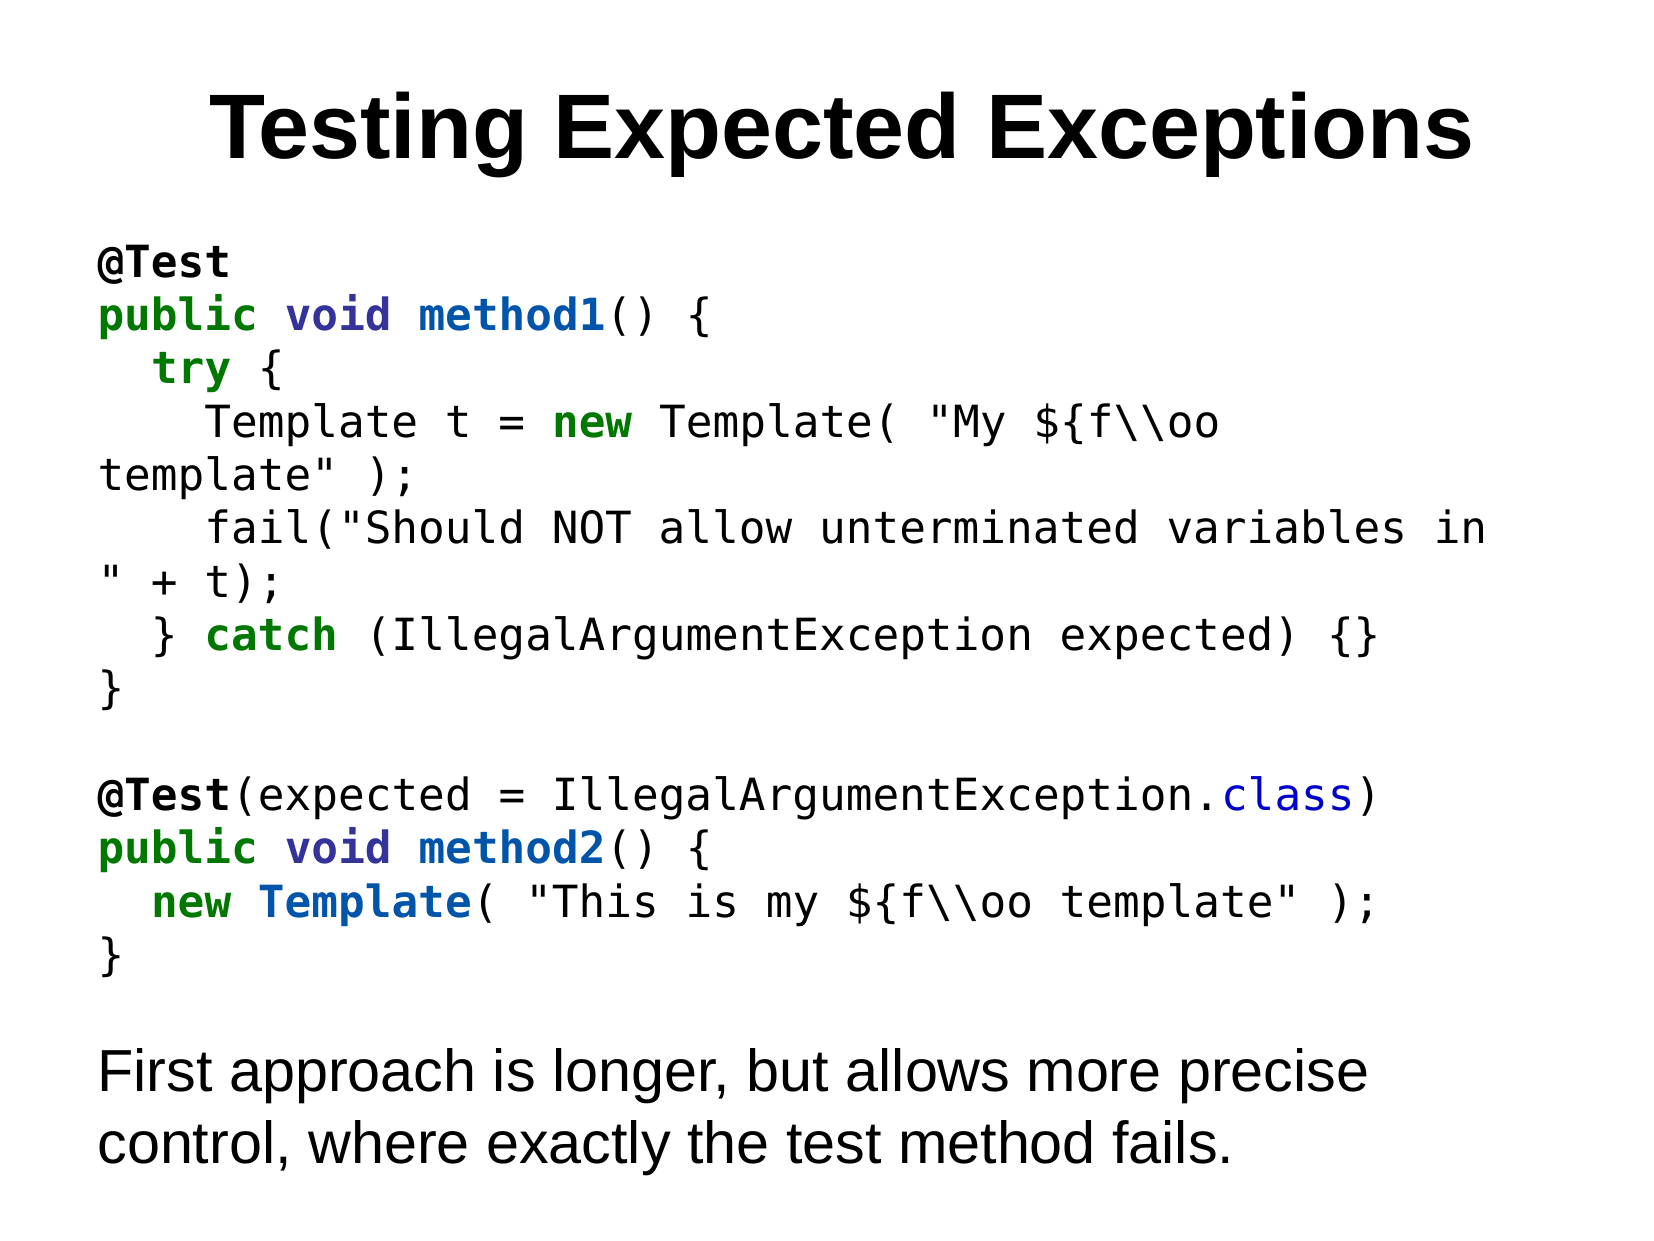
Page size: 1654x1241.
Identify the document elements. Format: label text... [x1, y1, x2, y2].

list @Test public void method1() { try { Template t = new Template( "My ${f\\oo template" ); fail("Should NOT allow unterminated variables in " + t); } catch (IllegalArgumentException expected) {} } @Test(expected = IllegalArgumentException.class) public void method2() { new Template( "This is my ${f\\oo template" ); } First approach is longer, but allows more precise control, where exactly the test method fails. [82, 225, 1538, 1186]
title Testing Expected Exceptions [82, 49, 1571, 196]
